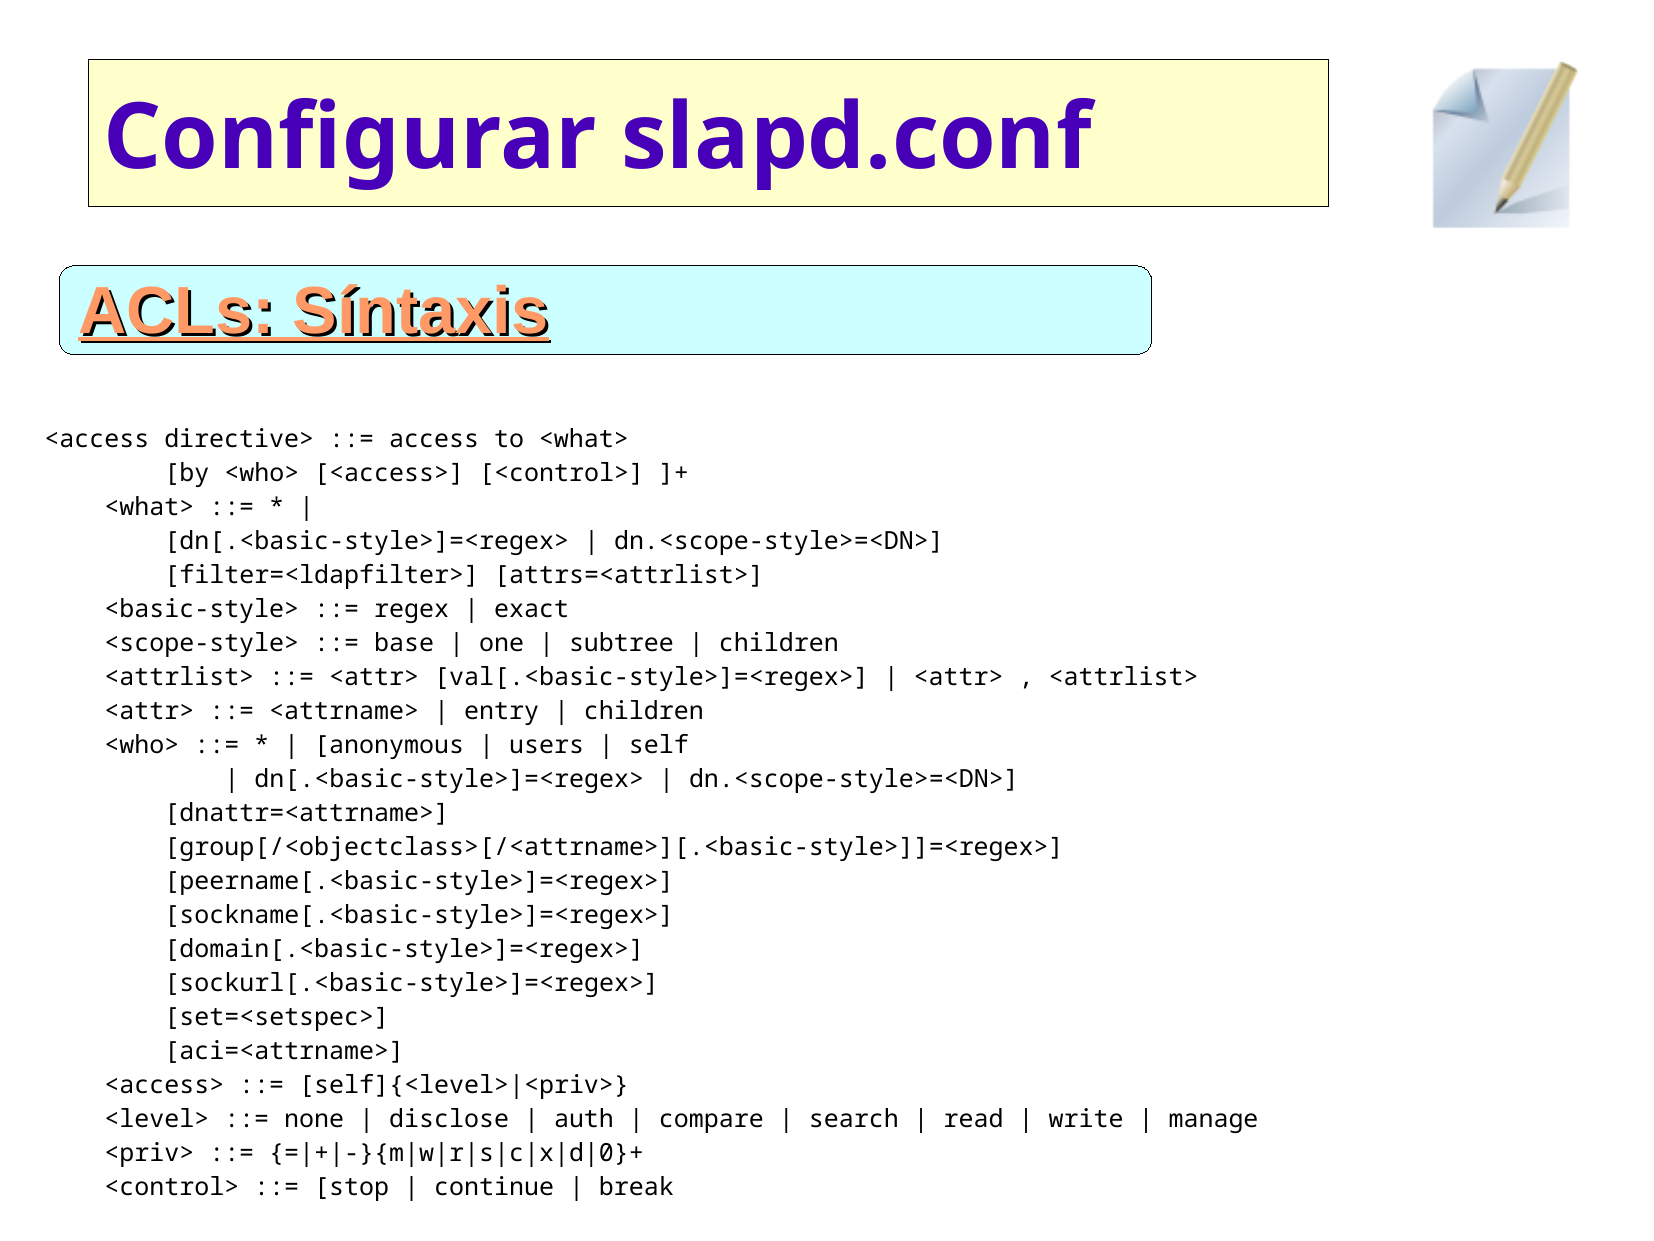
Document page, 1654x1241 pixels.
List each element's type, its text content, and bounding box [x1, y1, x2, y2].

text_box <access directive> ::= access to <what> [by <who> [<access>] [<control>] ]+ <what> ::= * | [dn[.<basic-style>]=<regex> | dn.<scope-style>=<DN>] [filter=<ldapfilter>] [attrs=<attrlist>] <basic-style> ::= regex | exact <scope-style> ::= base | one | subtree | children <attrlist> ::= <attr> [val[.<basic-style>]=<regex>] | <attr> , <attrlist> <attr> ::= <attrname> | entry | children <who> ::= * | [anonymous | users | self | dn[.<basic-style>]=<regex> | dn.<scope-style>=<DN>] [dnattr=<attrname>] [group[/<objectclass>[/<attrname>][.<basic-style>]]=<regex>] [peername[.<basic-style>]=<regex>] [sockname[.<basic-style>]=<regex>] [domain[.<basic-style>]=<regex>] [sockurl[.<basic-style>]=<regex>] [set=<setspec>] [aci=<attrname>] <access> ::= [self]{<level>|<priv>} <level> ::= none | disclose | auth | compare | search | read | write | manage <priv> ::= {=|+|-}{m|w|r|s|c|x|d|0}+ <control> ::= [stop | continue | break [29, 413, 1625, 1131]
text_box Configurar slapd.conf [88, 59, 1329, 207]
text_box ACLs: Síntaxis [59, 265, 1152, 355]
picture [1417, 58, 1595, 237]
